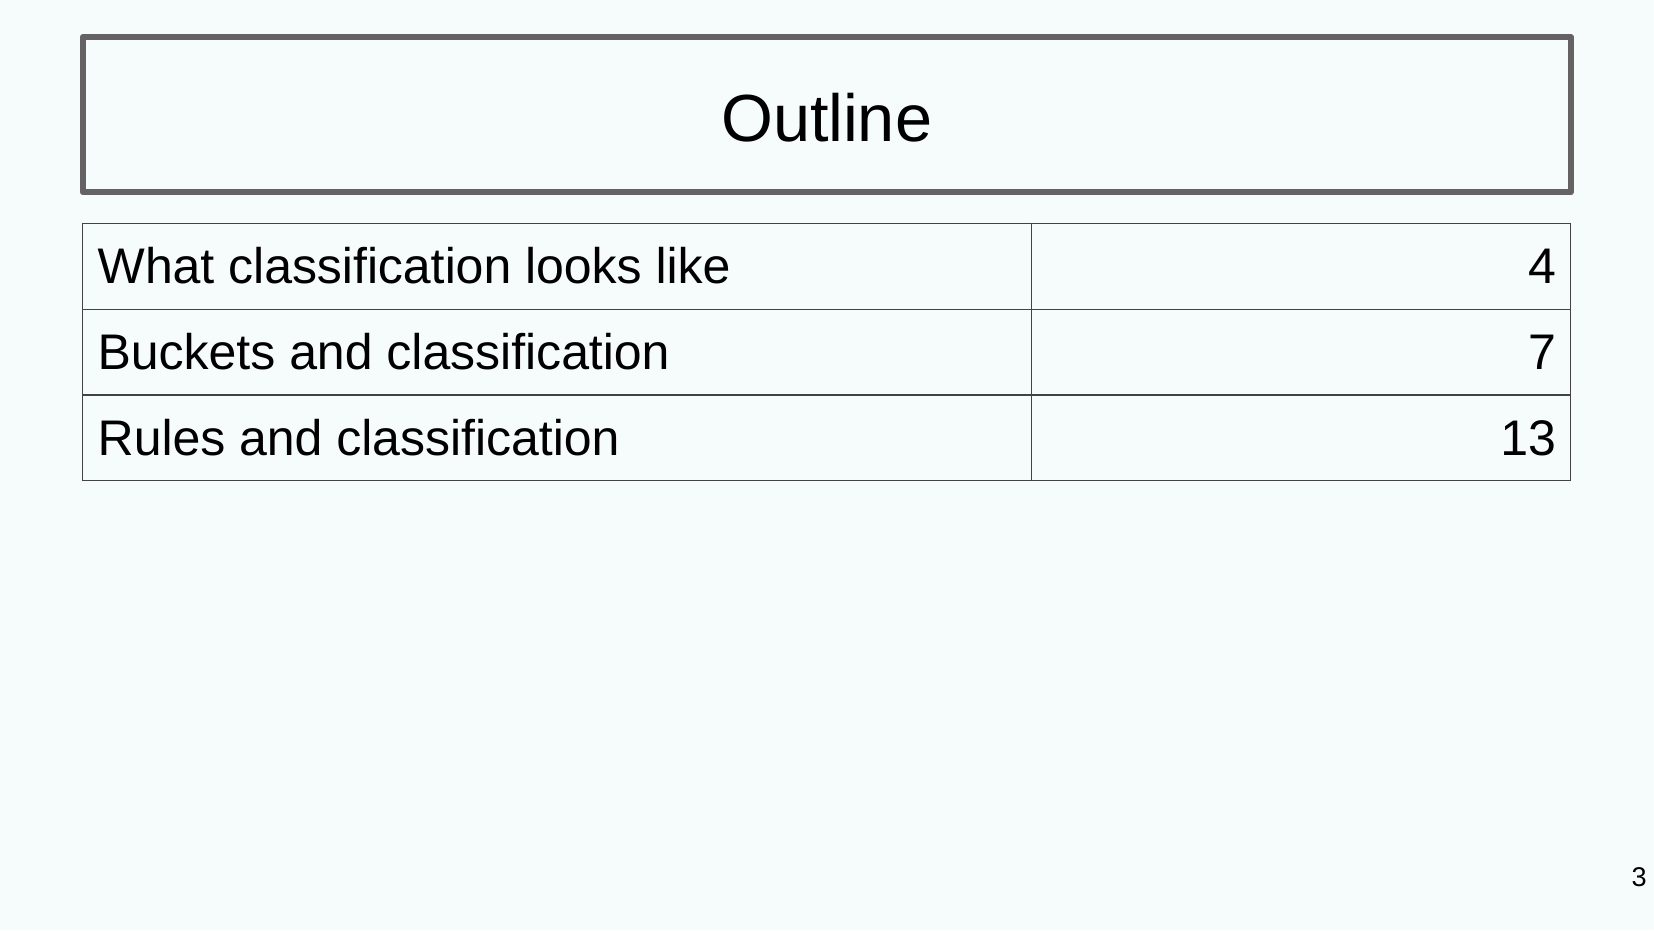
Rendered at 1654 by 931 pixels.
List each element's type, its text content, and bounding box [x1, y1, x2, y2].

table_cell Rules and classification [83, 396, 1031, 480]
table_cell 7 [1032, 310, 1570, 394]
table_header What classification looks like [83, 224, 1031, 309]
table_cell Buckets and classification [83, 310, 1031, 394]
table_header 4 [1032, 224, 1570, 309]
text_box Outline [82, 37, 1571, 193]
table_cell 13 [1032, 396, 1570, 480]
slide_number <number> [1547, 859, 1647, 931]
